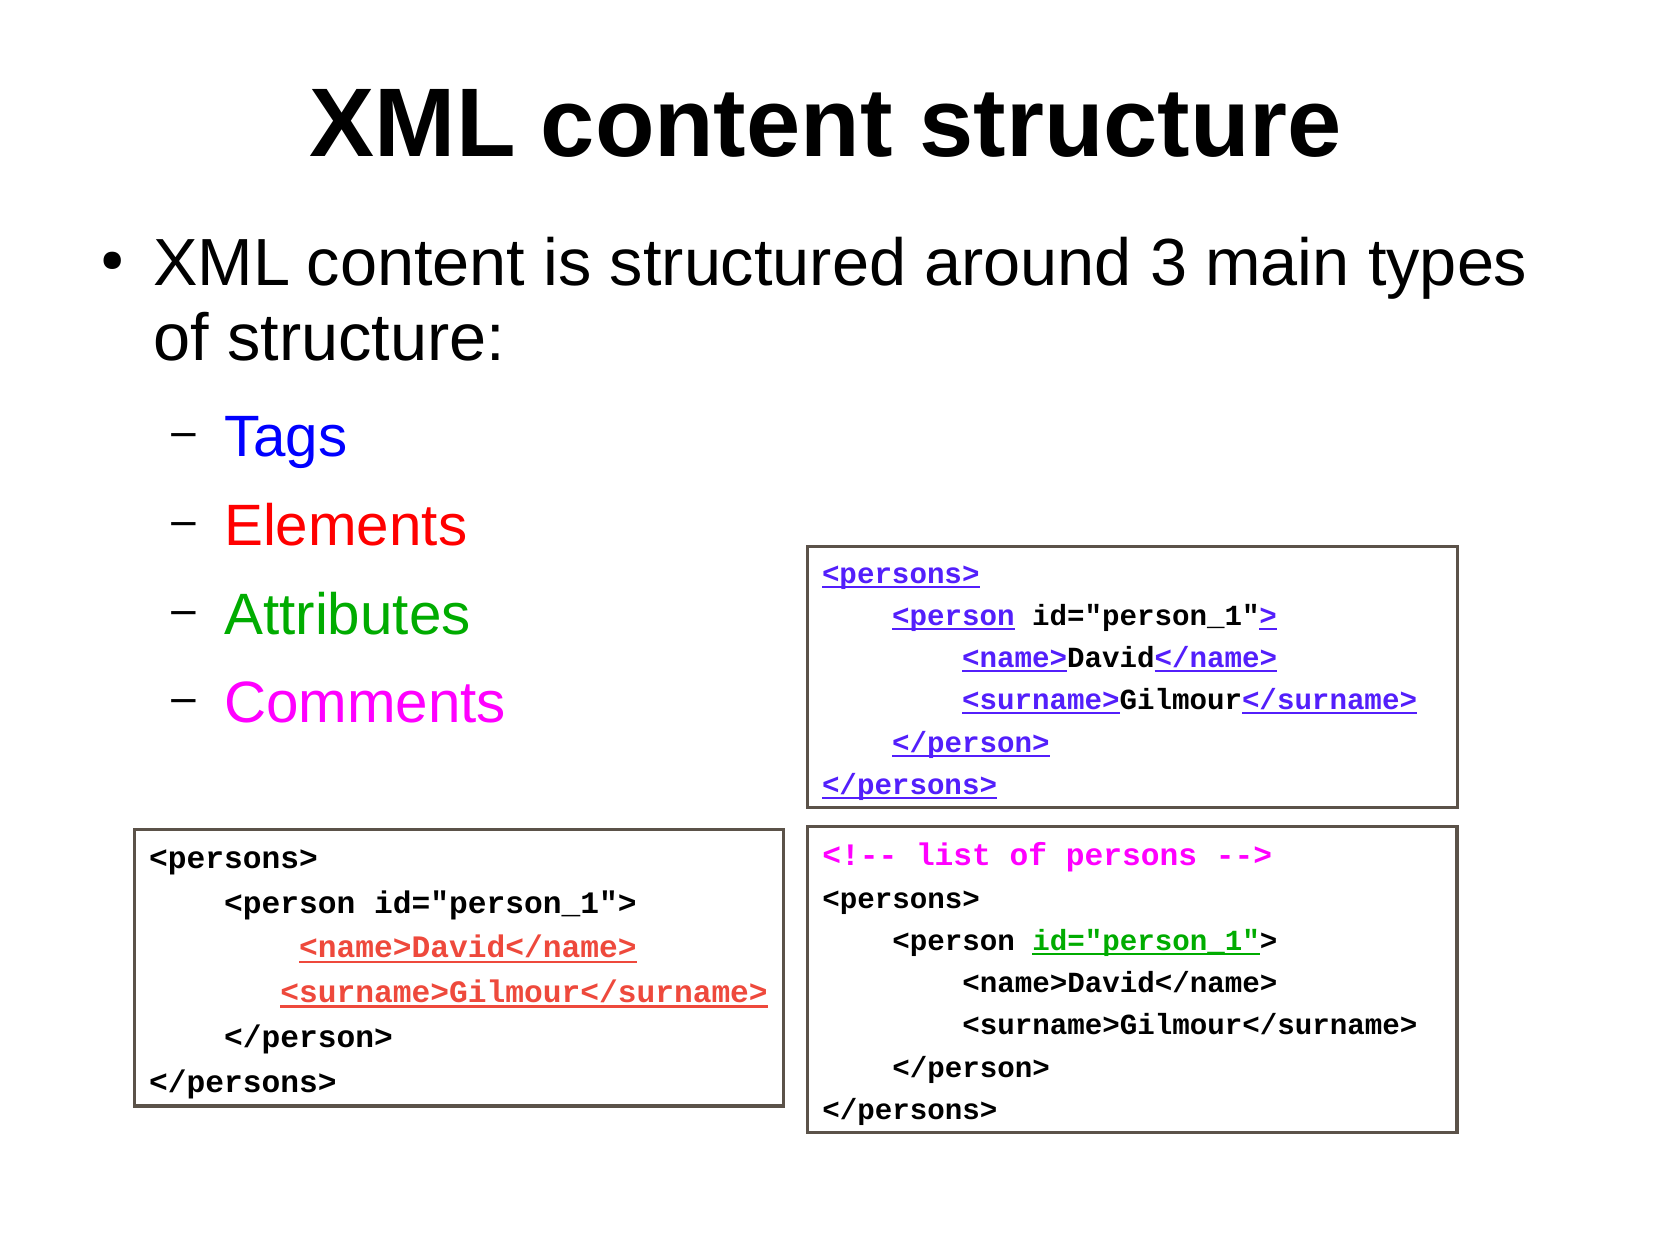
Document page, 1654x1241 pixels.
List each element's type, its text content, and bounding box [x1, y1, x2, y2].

text_box <!-- list of persons --> <persons> <person id="person_1"> <name>David</name> <surname>Gilmour</surname> </person> </persons> [807, 826, 1458, 1133]
text_box <persons> <person id="person_1"> <name>David</name> <surname>Gilmour</surname> </person> </persons> [134, 829, 784, 1107]
text_box <persons> <person id="person_1"> <name>David</name> <surname>Gilmour</surname> </person> </persons> [807, 546, 1458, 808]
title XML content structure [82, 49, 1571, 196]
list XML content is structured around 3 main types of structure: Tags Elements Attributes Comments [82, 225, 1538, 1186]
